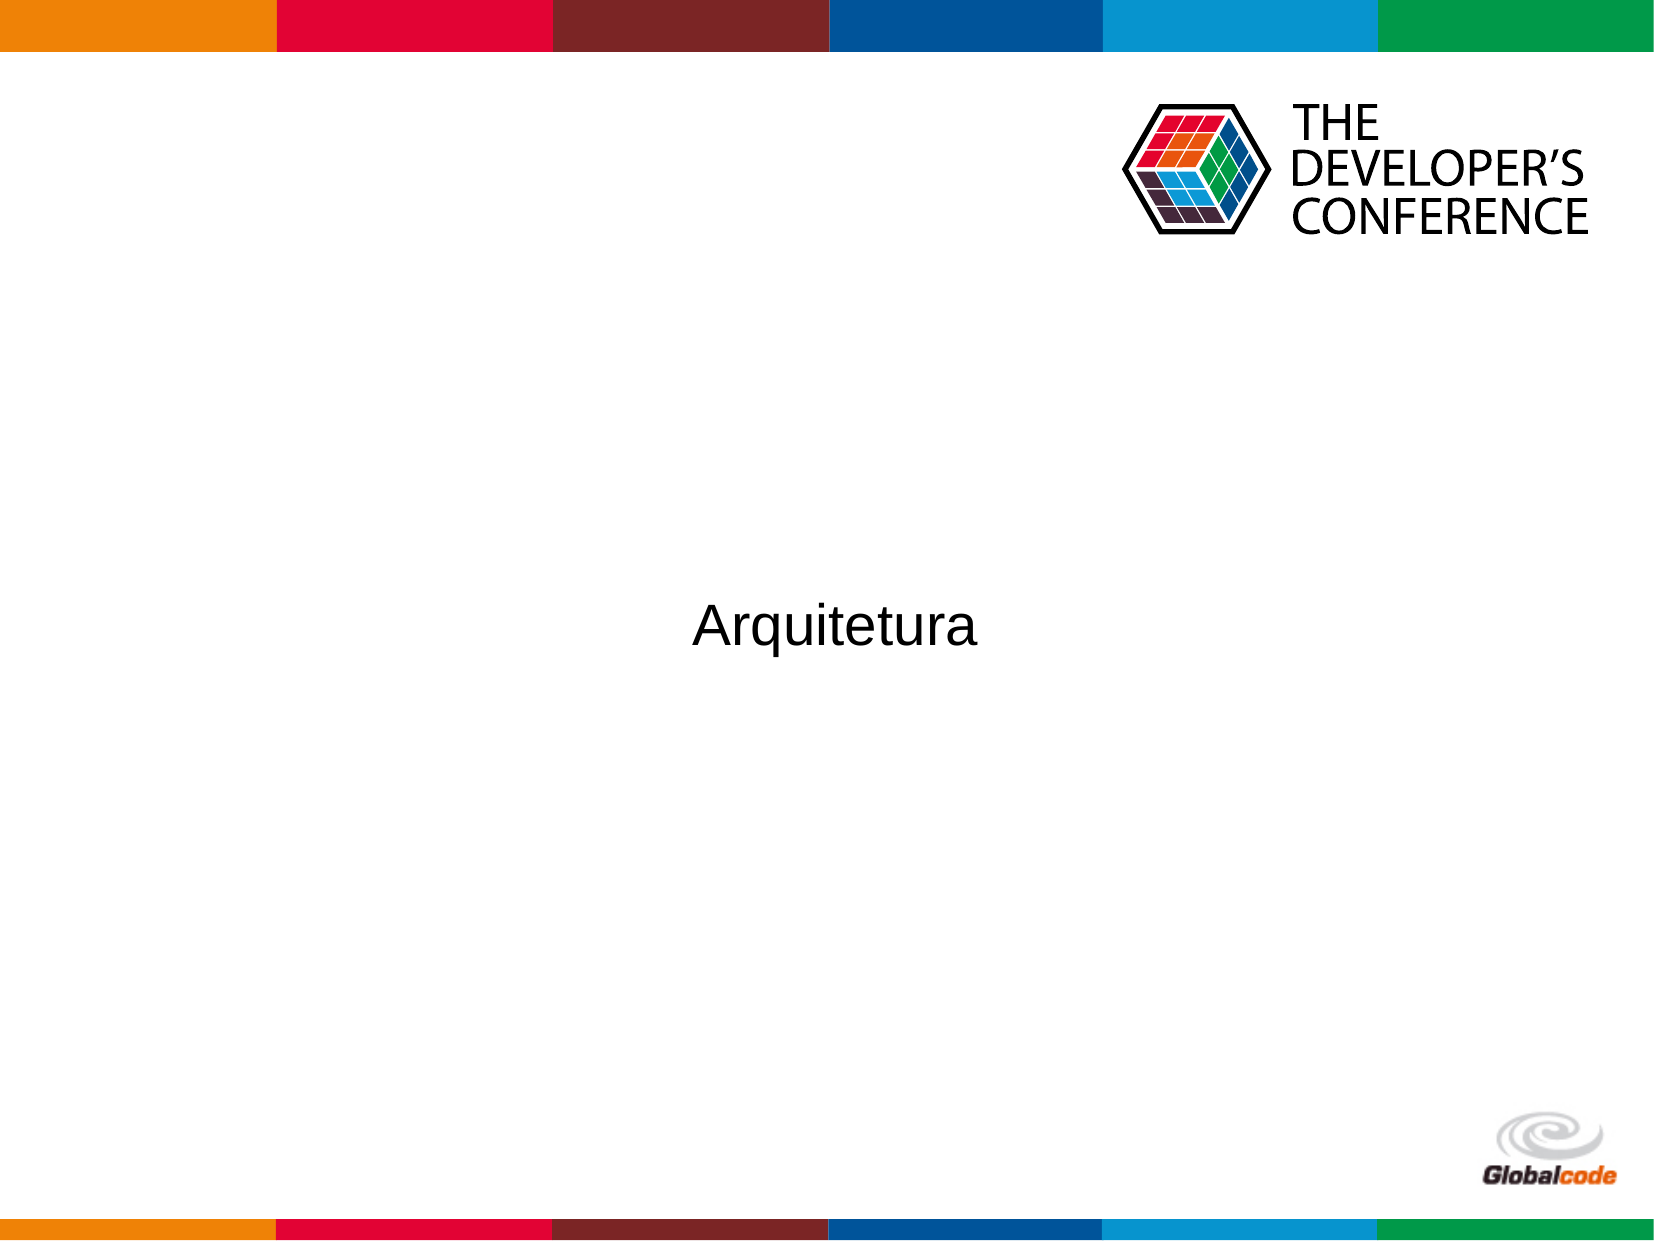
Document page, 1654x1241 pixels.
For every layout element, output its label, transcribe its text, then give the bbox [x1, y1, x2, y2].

subtitle Arquitetura [321, 232, 1351, 1013]
picture [1464, 1062, 1638, 1219]
